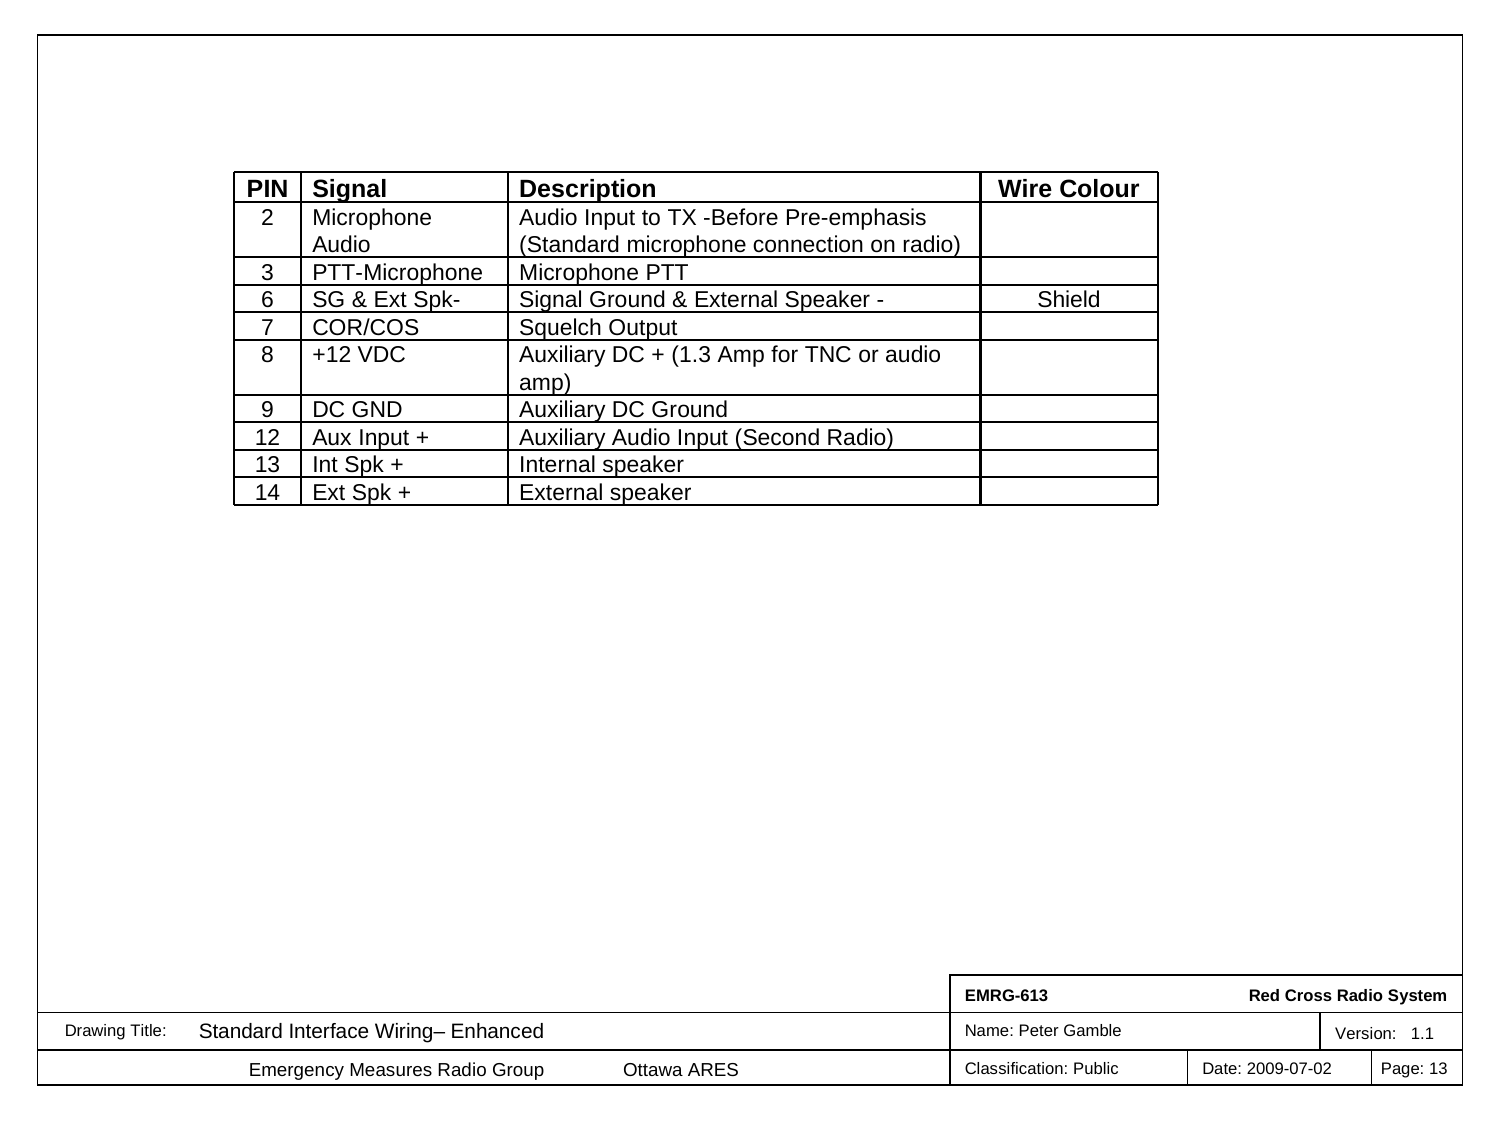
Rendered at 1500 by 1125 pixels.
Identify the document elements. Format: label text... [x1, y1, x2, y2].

text_box Internal speaker [509, 451, 979, 476]
text_box 3 [235, 258, 300, 284]
text_box Emergency Measures Radio Group Ottawa ARES [50, 1049, 938, 1086]
text_box +12 VDC [302, 341, 507, 394]
text_box 9 [235, 396, 300, 421]
text_box 6 [235, 286, 300, 311]
text_box 7 [235, 313, 300, 339]
text_box PTT-Microphone [302, 258, 507, 284]
text_box 2 [235, 203, 300, 256]
text_box PIN [235, 173, 300, 201]
text_box Shield [982, 286, 1157, 311]
text_box Audio Input to TX -Before Pre-emphasis (Standard microphone connection on radio) [509, 203, 979, 256]
text_box Ext Spk + [302, 478, 507, 504]
text_box DC GND [302, 396, 507, 421]
text_box 8 [235, 341, 300, 394]
text_box Squelch Output [509, 313, 979, 339]
text_box Signal [302, 173, 507, 201]
text_box Standard Interface Wiring– Enhanced [183, 1009, 559, 1051]
text_box Int Spk + [302, 451, 507, 476]
text_box COR/COS [302, 313, 507, 339]
text_box Page: <number> [1362, 1049, 1463, 1086]
text_box Aux Input + [302, 423, 507, 449]
text_box 13 [235, 451, 300, 476]
text_box Signal Ground & External Speaker - [509, 286, 979, 311]
text_box External speaker [509, 478, 979, 504]
text_box Microphone Audio [302, 203, 507, 256]
text_box SG & Ext Spk- [302, 286, 507, 311]
text_box Wire Colour [982, 173, 1157, 201]
text_box 14 [235, 478, 300, 504]
text_box Description [509, 173, 979, 201]
text_box Auxiliary Audio Input (Second Radio) [509, 423, 979, 449]
text_box Auxiliary DC Ground [509, 396, 979, 421]
text_box Microphone PTT [509, 258, 979, 284]
text_box 12 [235, 423, 300, 449]
text_box Auxiliary DC + (1.3 Amp for TNC or audio amp) [509, 341, 979, 394]
